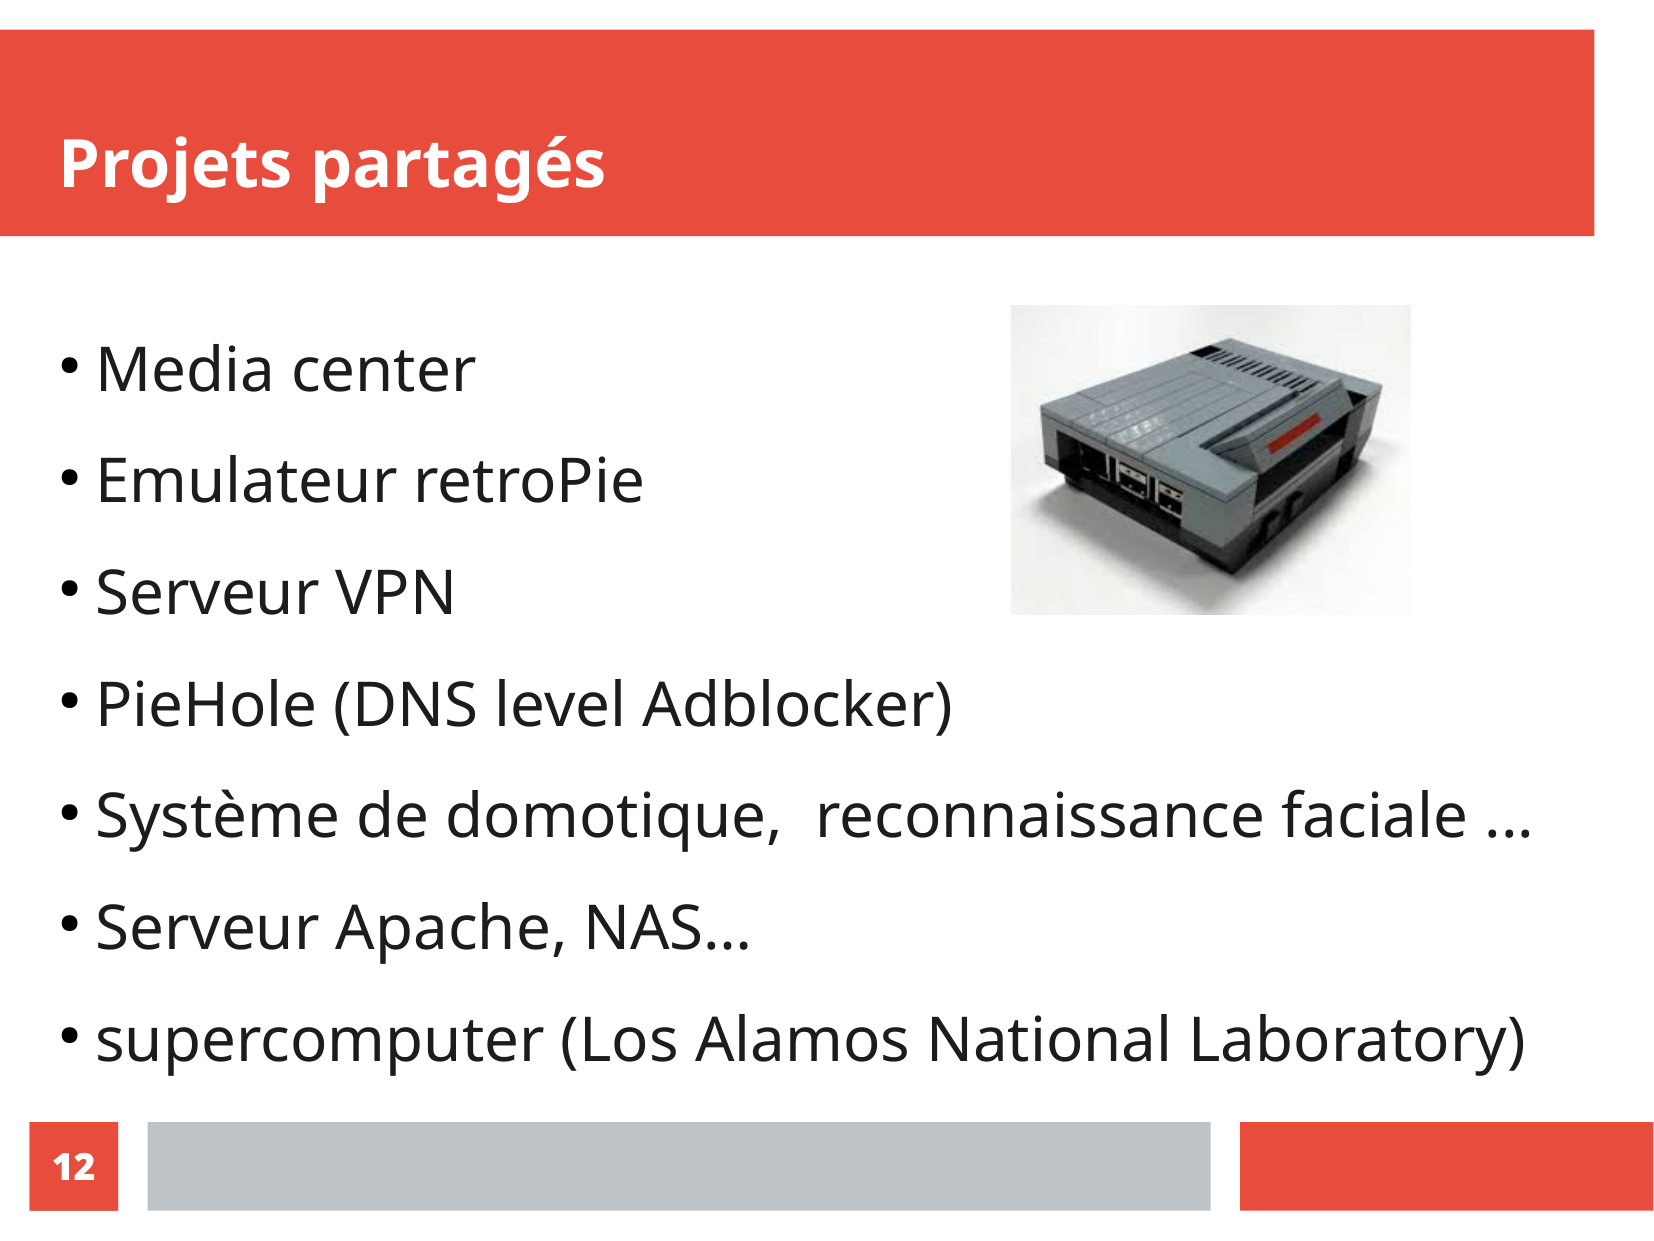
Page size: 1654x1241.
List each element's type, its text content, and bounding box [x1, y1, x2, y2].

list Media center Emulateur retroPie Serveur VPN PieHole (DNS level Adblocker) Système de domotique, reconnaissance faciale ... Serveur Apache, NAS… supercomputer (Los Alamos National Laboratory) [59, 324, 1565, 1093]
picture [1011, 305, 1411, 616]
title Projets partagés [59, 59, 1595, 207]
